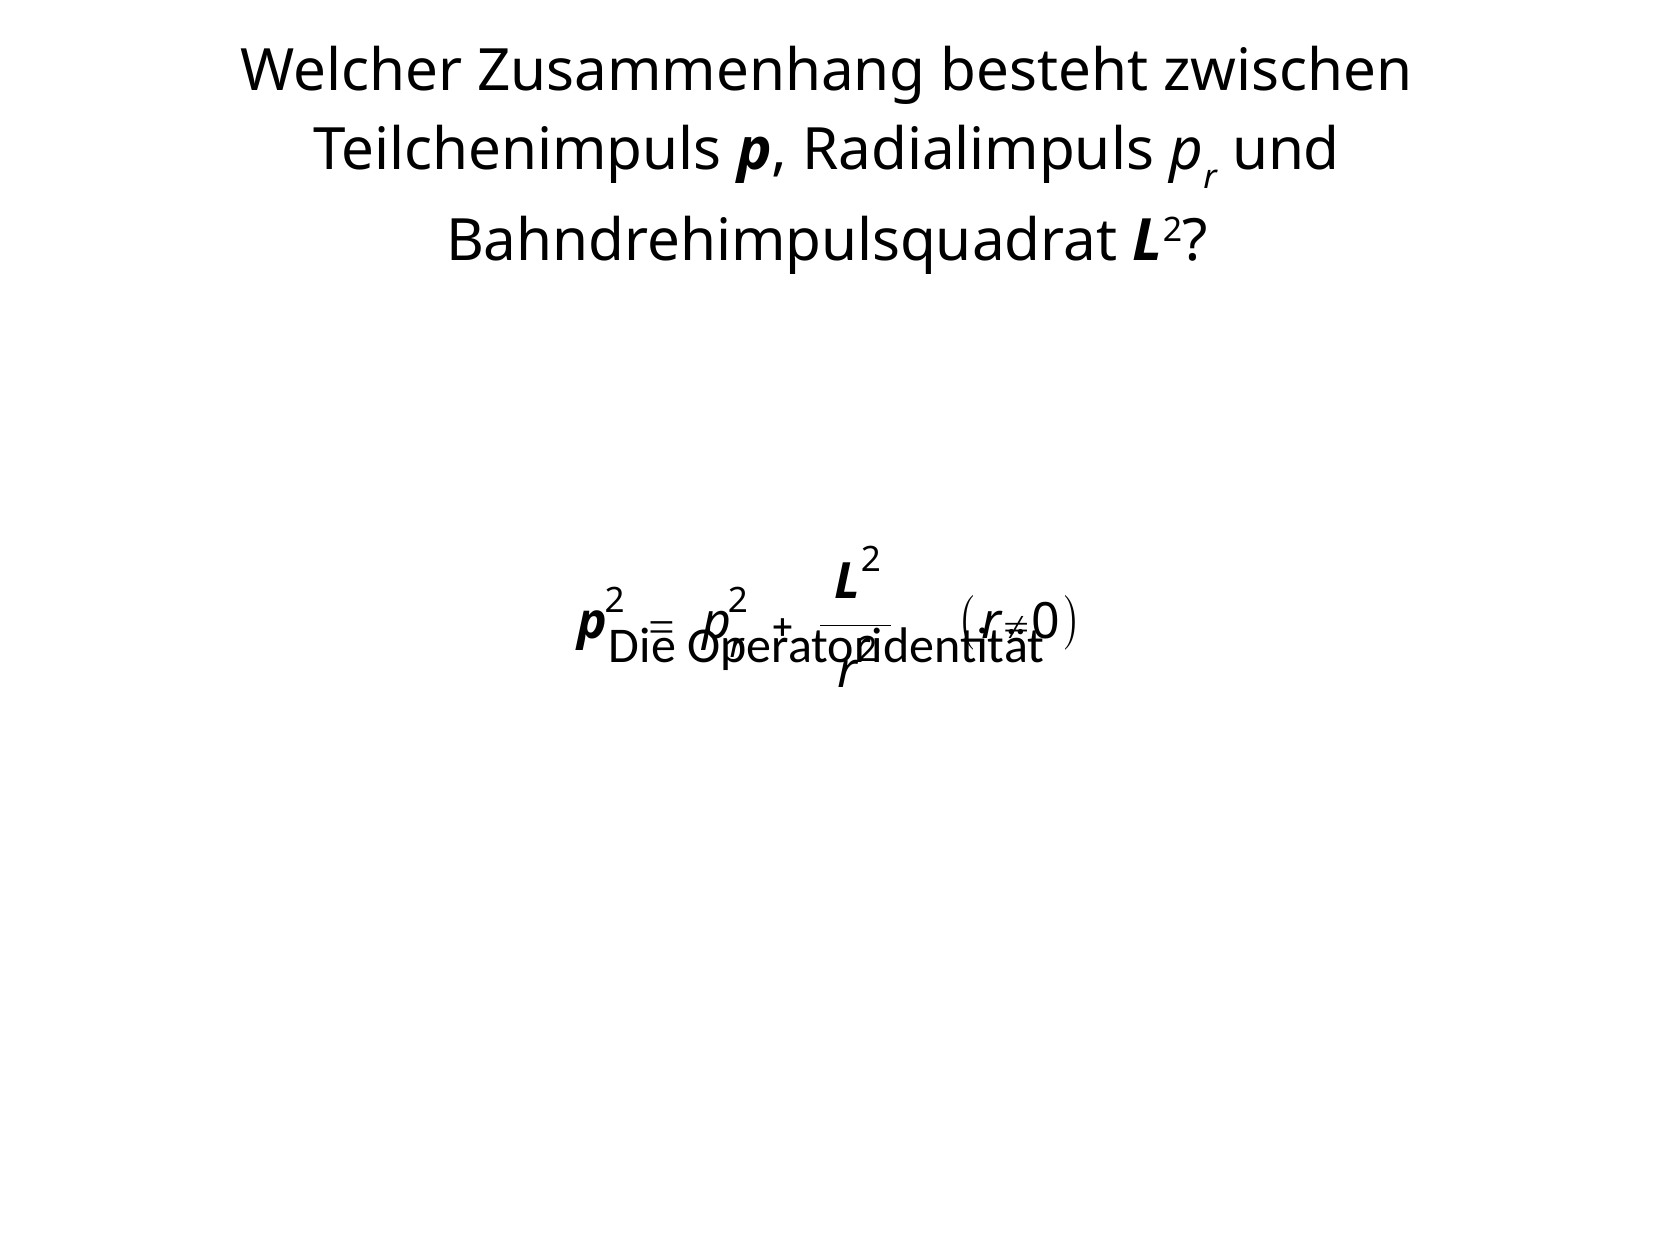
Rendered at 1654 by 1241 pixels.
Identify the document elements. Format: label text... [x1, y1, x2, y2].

chart [568, 539, 1085, 702]
title Welcher Zusammenhang besteht zwischen Teilchenimpuls p, Radialimpuls pr und Bahndrehimpulsquadrat L2? [82, 49, 1571, 257]
subtitle Die Operatoridentität [82, 290, 1571, 1010]
